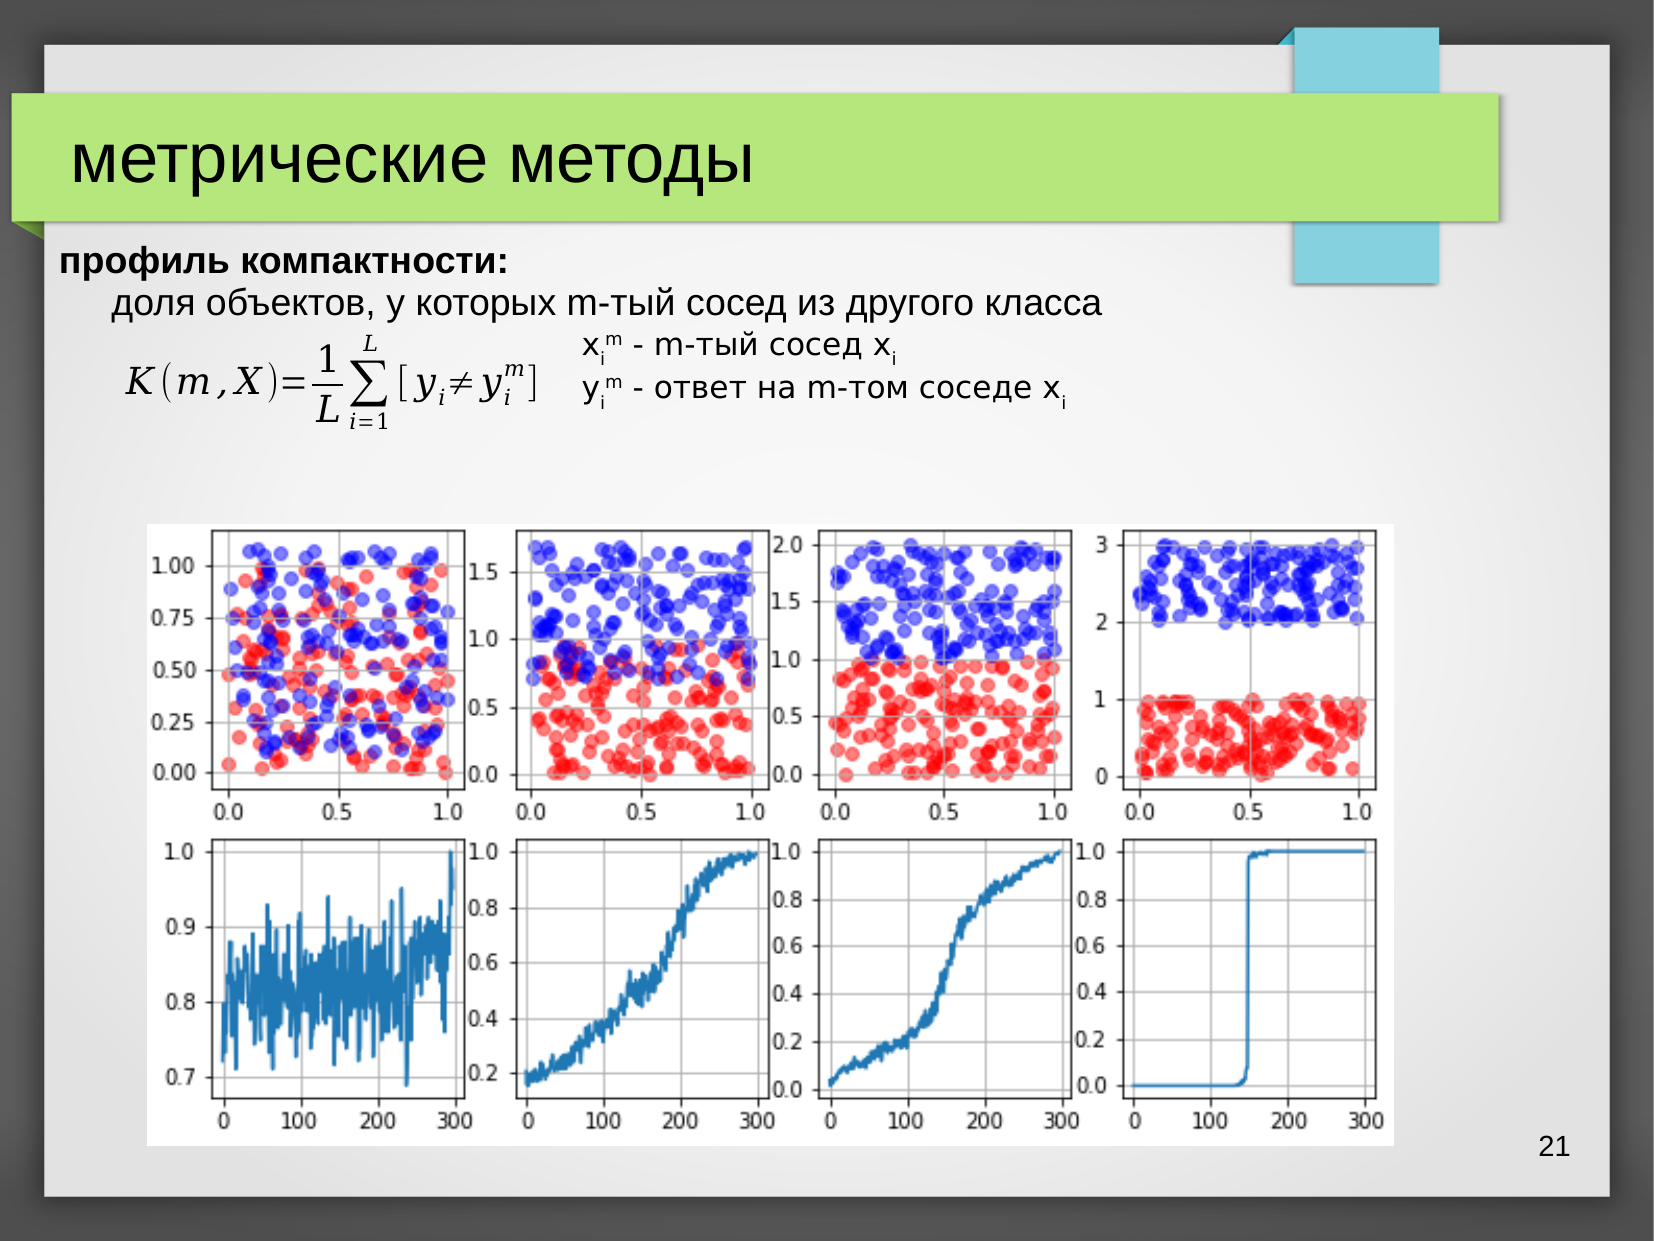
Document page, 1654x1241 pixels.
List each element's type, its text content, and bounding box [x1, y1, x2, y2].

text_box xim - m-тый сосед xi yim - ответ на m-том соседе xi [566, 318, 1083, 421]
picture [0, 0, 1654, 1241]
chart [118, 330, 544, 435]
title метрические методы [70, 118, 1205, 199]
text_box профиль компактности: доля объектов, у которых m-тый сосед из другого класса [59, 243, 1347, 319]
